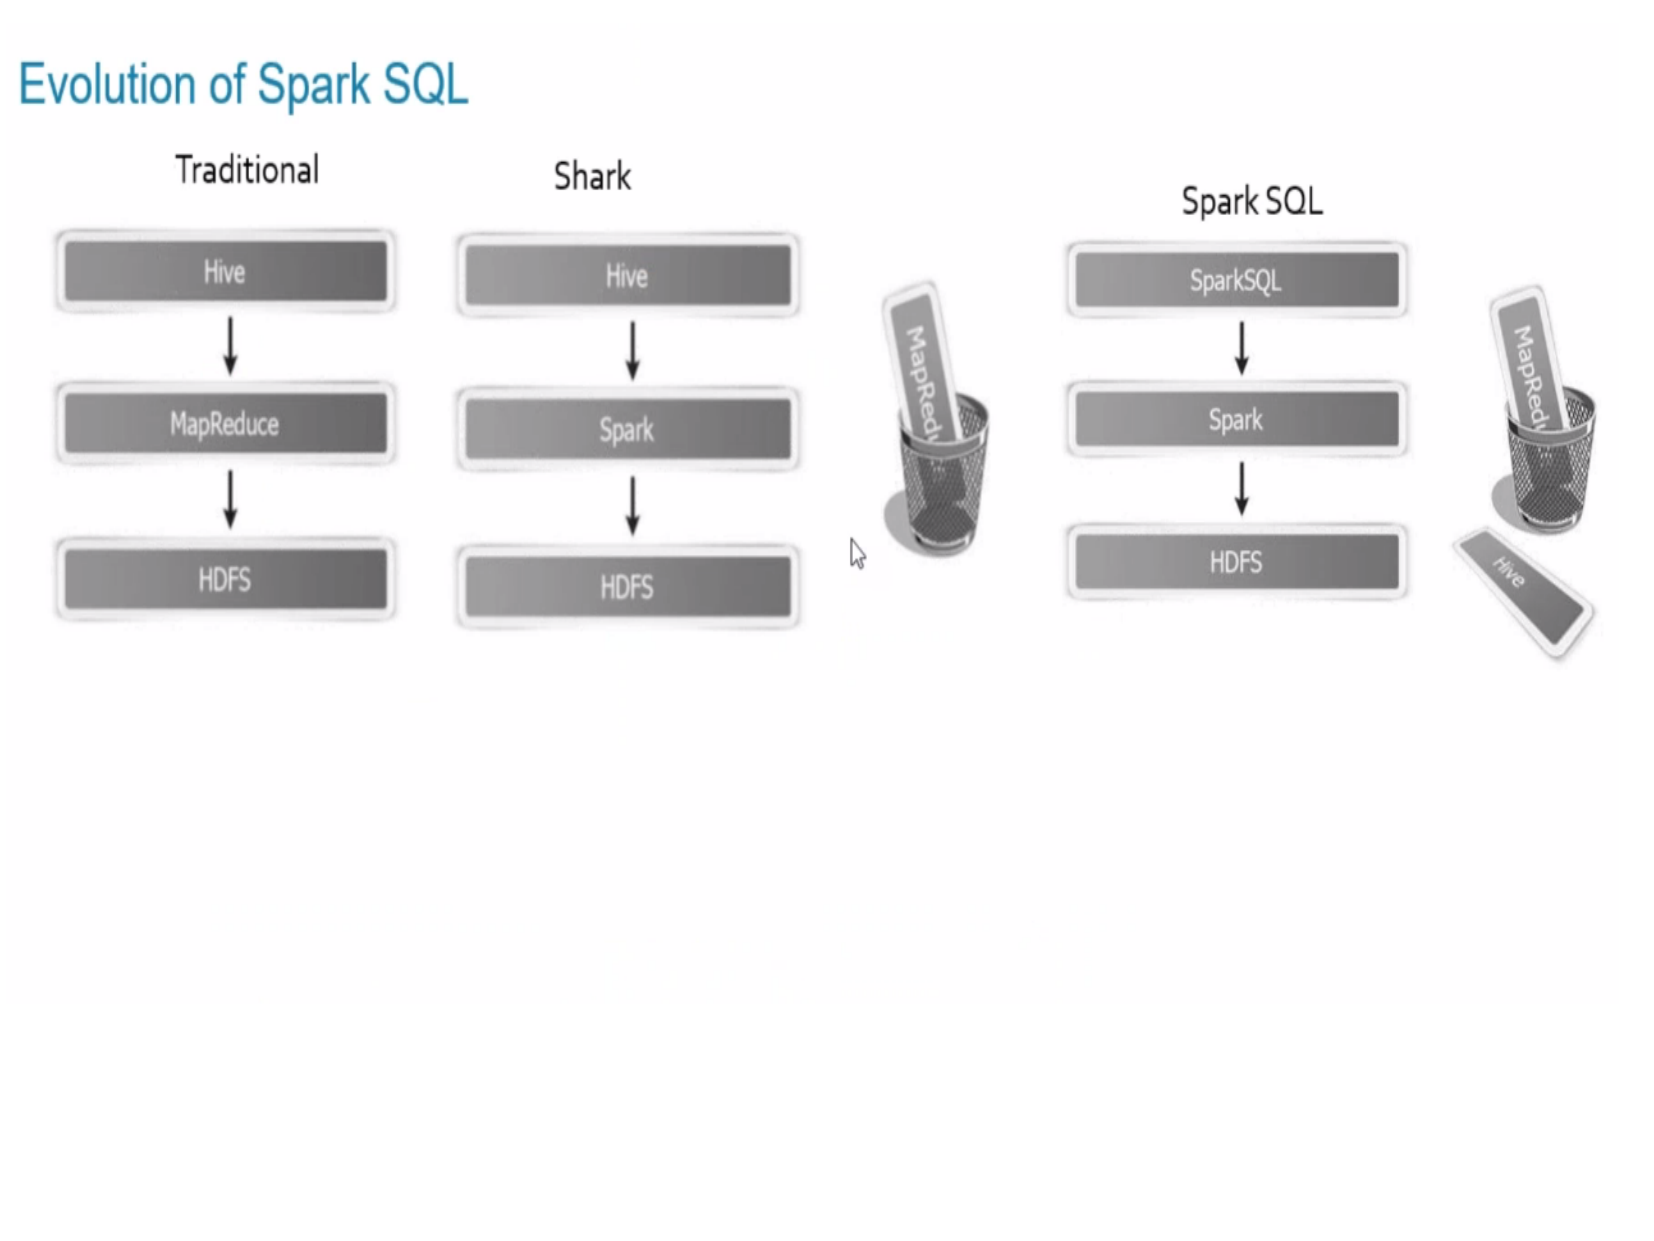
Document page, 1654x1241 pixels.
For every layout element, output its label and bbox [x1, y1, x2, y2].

picture [6, 23, 1619, 1004]
